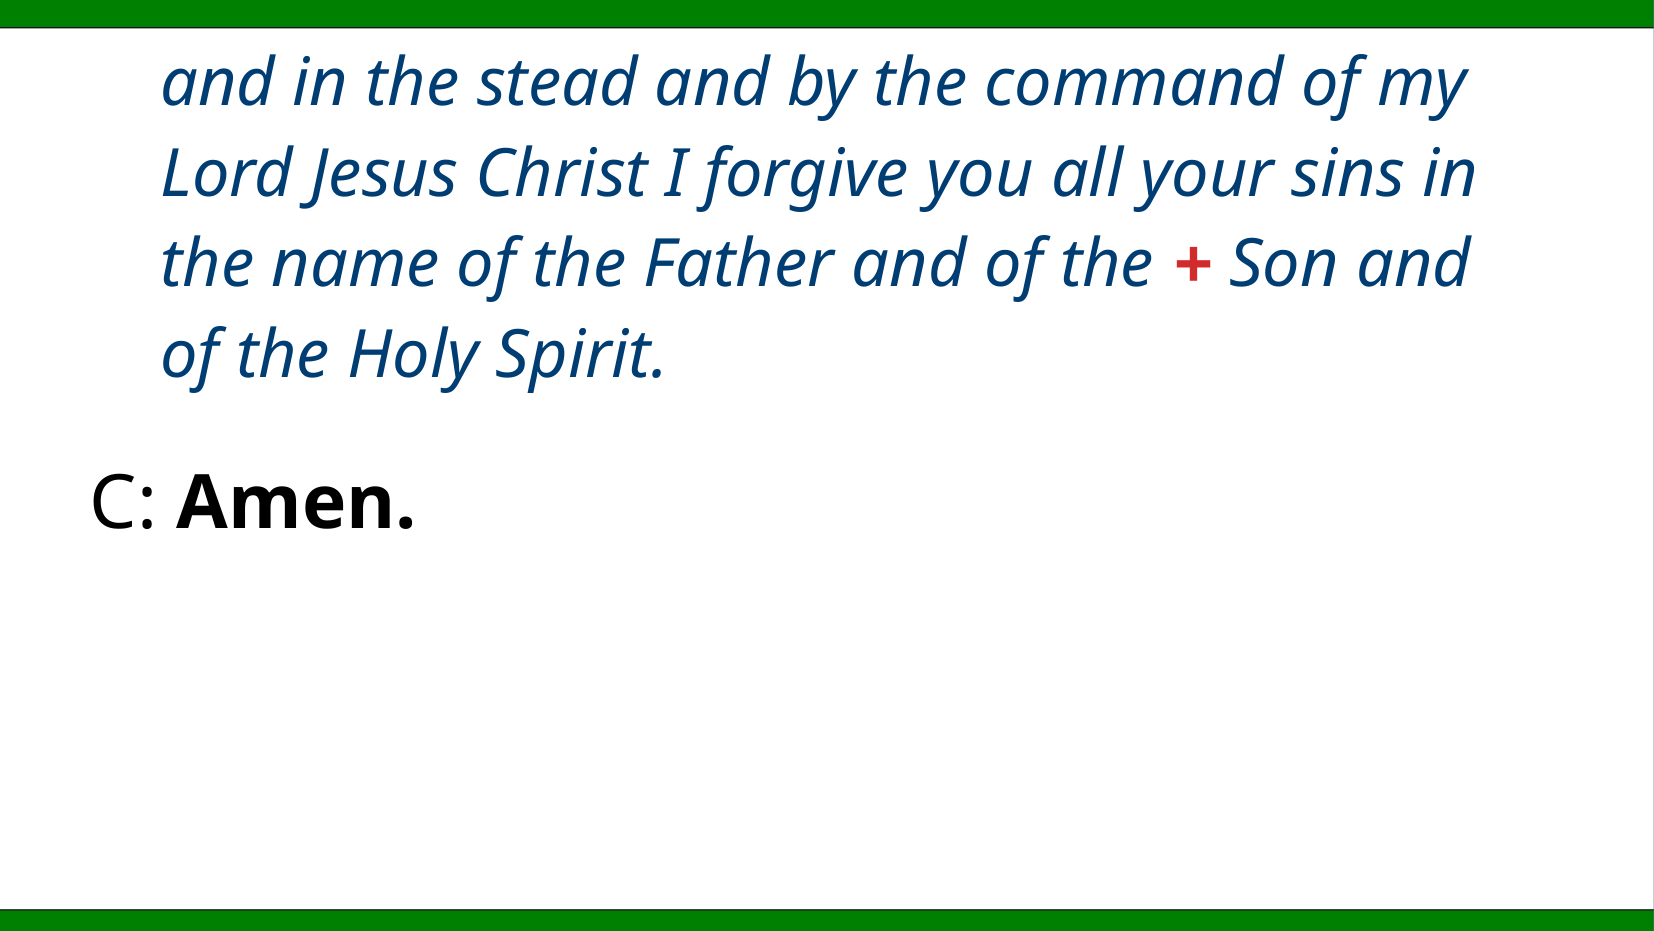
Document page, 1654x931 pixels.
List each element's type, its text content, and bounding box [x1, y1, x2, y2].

picture [0, 0, 1654, 931]
text_box and in the stead and by the command of my Lord Jesus Christ I forgive you all your sins in the name of the Father and of the + Son and of the Holy Spirit. C: Amen. [75, 26, 1576, 547]
